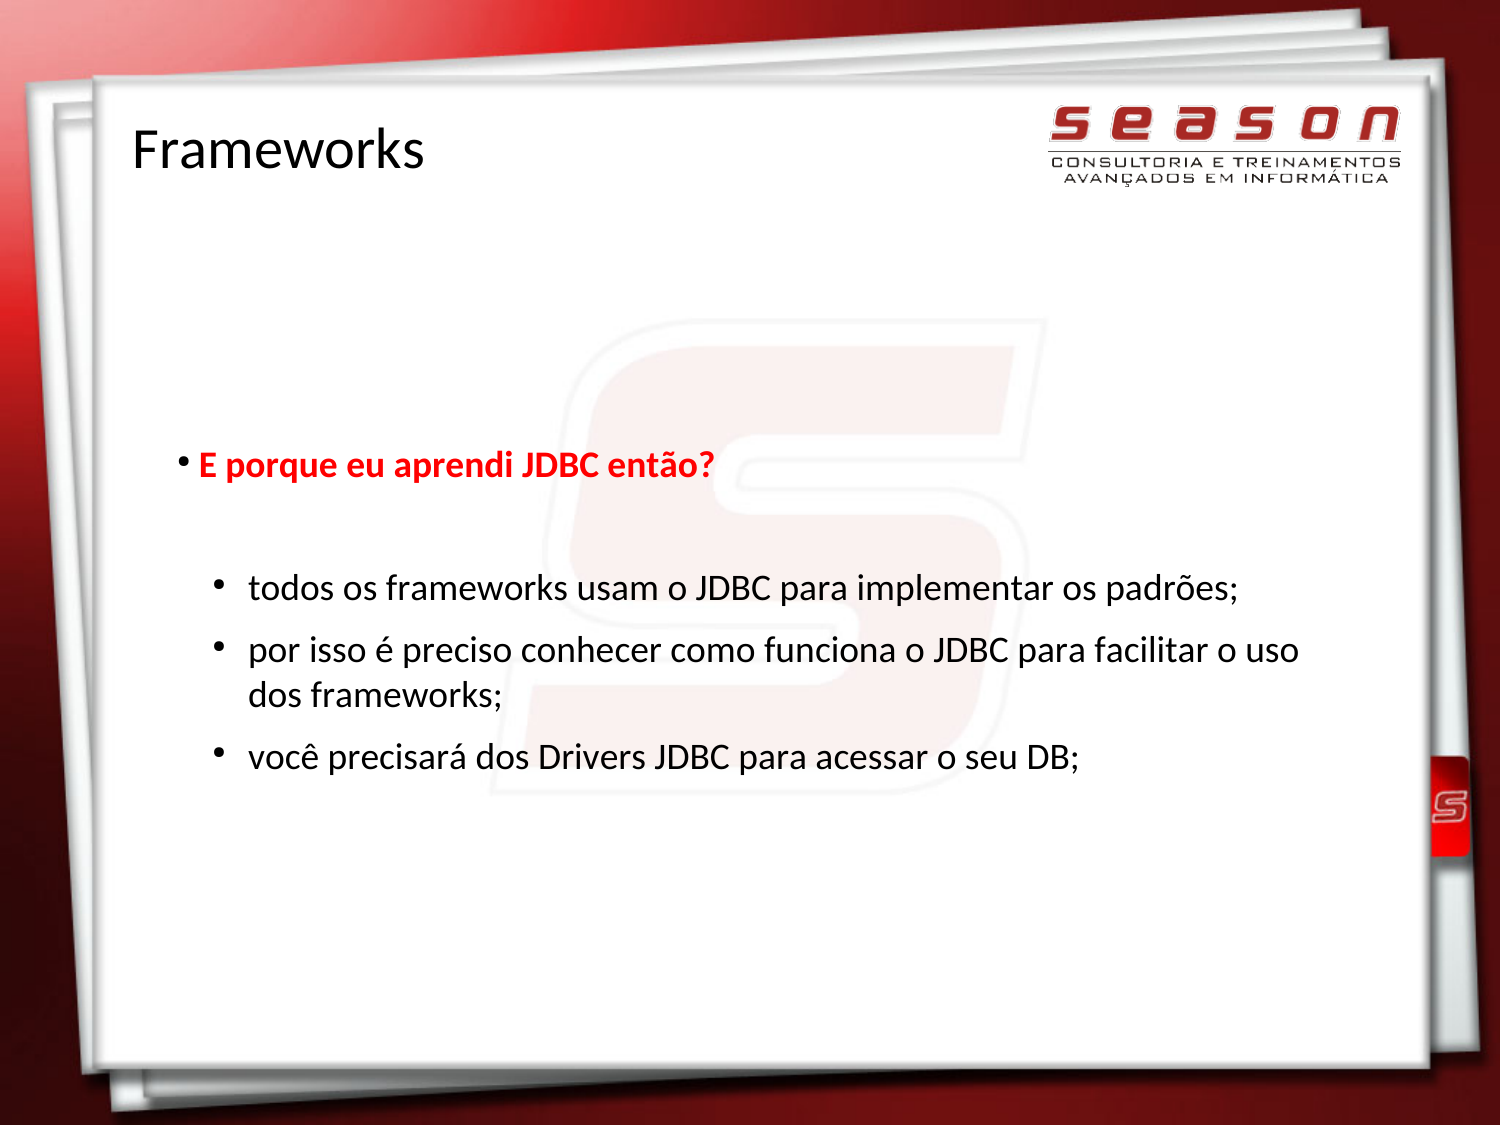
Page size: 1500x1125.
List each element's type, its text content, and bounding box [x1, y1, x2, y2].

picture [0, 0, 1500, 1125]
text_box E porque eu aprendi JDBC então? todos os frameworks usam o JDBC para implementar os padrões; por isso é preciso conhecer como funciona o JDBC para facilitar o uso dos frameworks; você precisará dos Drivers JDBC para acessar o seu DB; [177, 283, 1328, 934]
title Frameworks [118, 33, 1394, 257]
